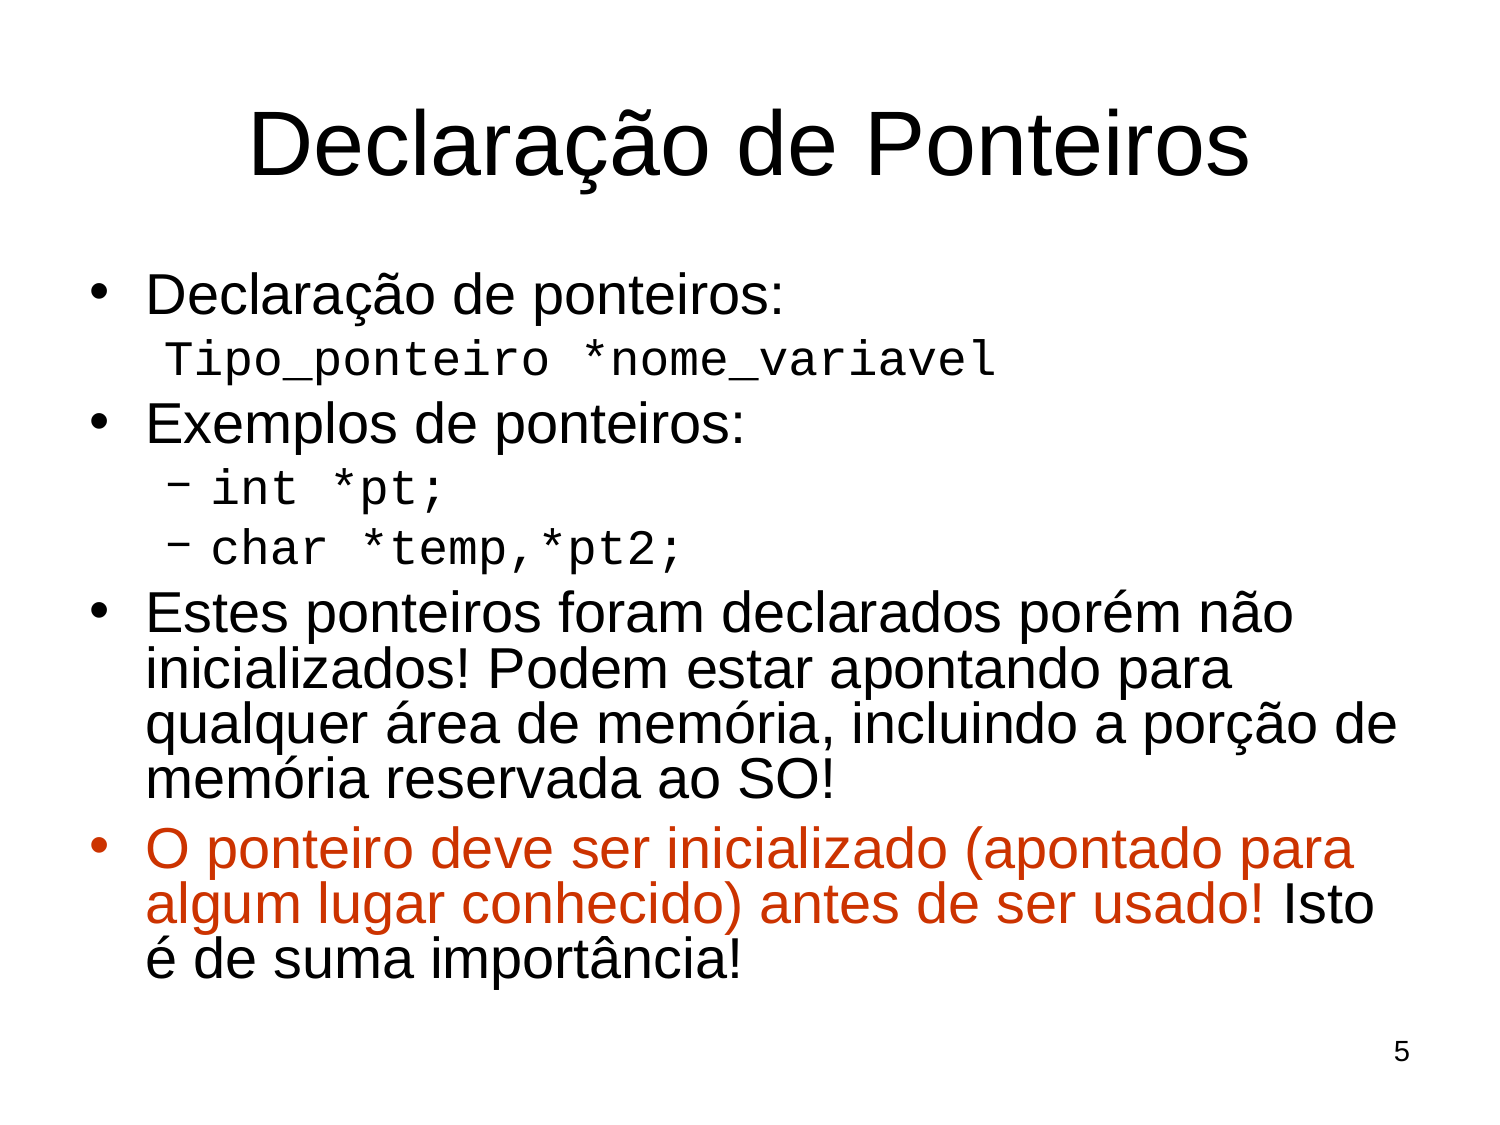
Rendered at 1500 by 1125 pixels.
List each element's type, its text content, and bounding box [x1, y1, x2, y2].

list Declaração de ponteiros: Tipo_ponteiro *nome_variavel Exemplos de ponteiros: int *pt; char *temp,*pt2; Estes ponteiros foram declarados porém não inicializados! Podem estar apontando para qualquer área de memória, incluindo a porção de memória reservada ao SO! O ponteiro deve ser inicializado (apontado para algum lugar conhecido) antes de ser usado! Isto é de suma importância! [75, 262, 1426, 1005]
title Declaração de Ponteiros [75, 45, 1426, 233]
